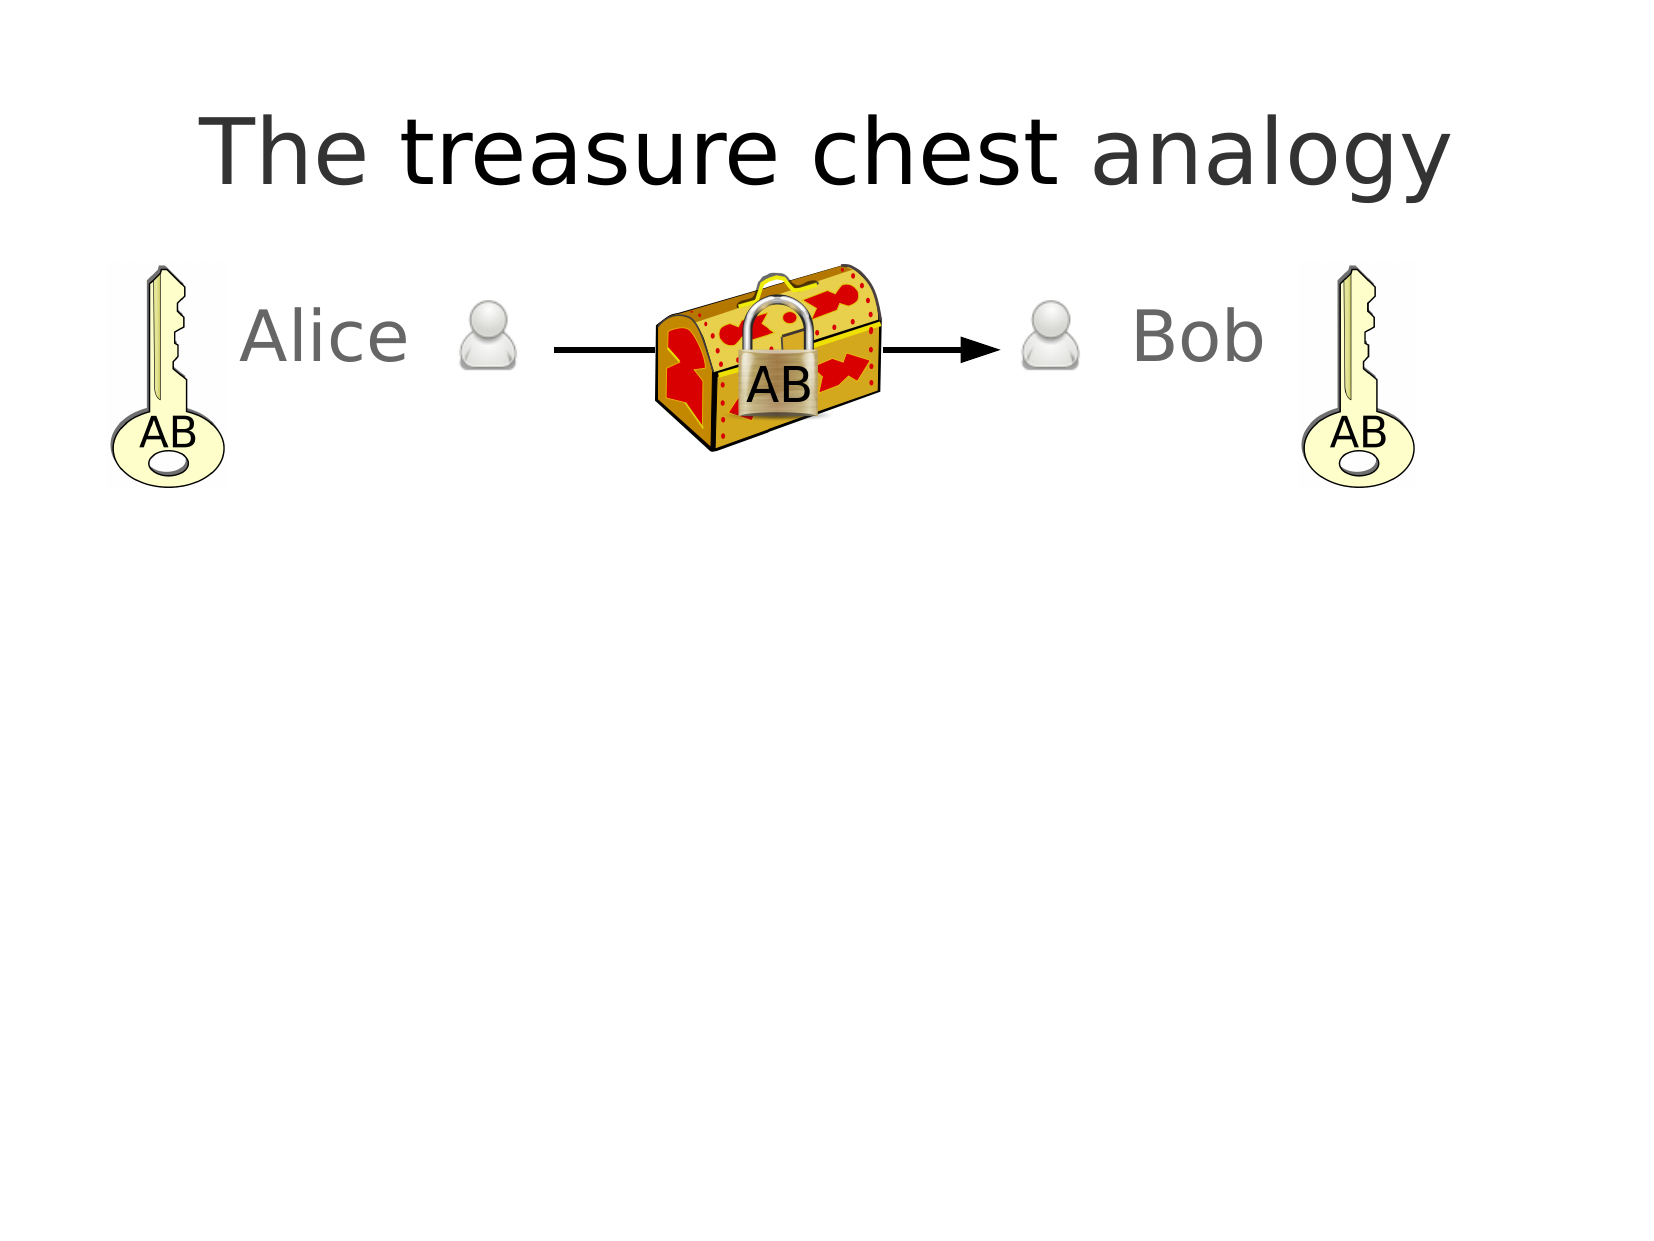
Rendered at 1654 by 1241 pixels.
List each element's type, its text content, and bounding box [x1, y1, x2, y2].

text_box Alice [226, 288, 426, 386]
picture [107, 262, 226, 488]
text_box Bob [1115, 288, 1298, 386]
title The treasure chest analogy [82, 49, 1571, 257]
picture [450, 299, 525, 375]
picture [1012, 299, 1088, 375]
picture [1298, 262, 1416, 488]
picture [655, 264, 883, 452]
